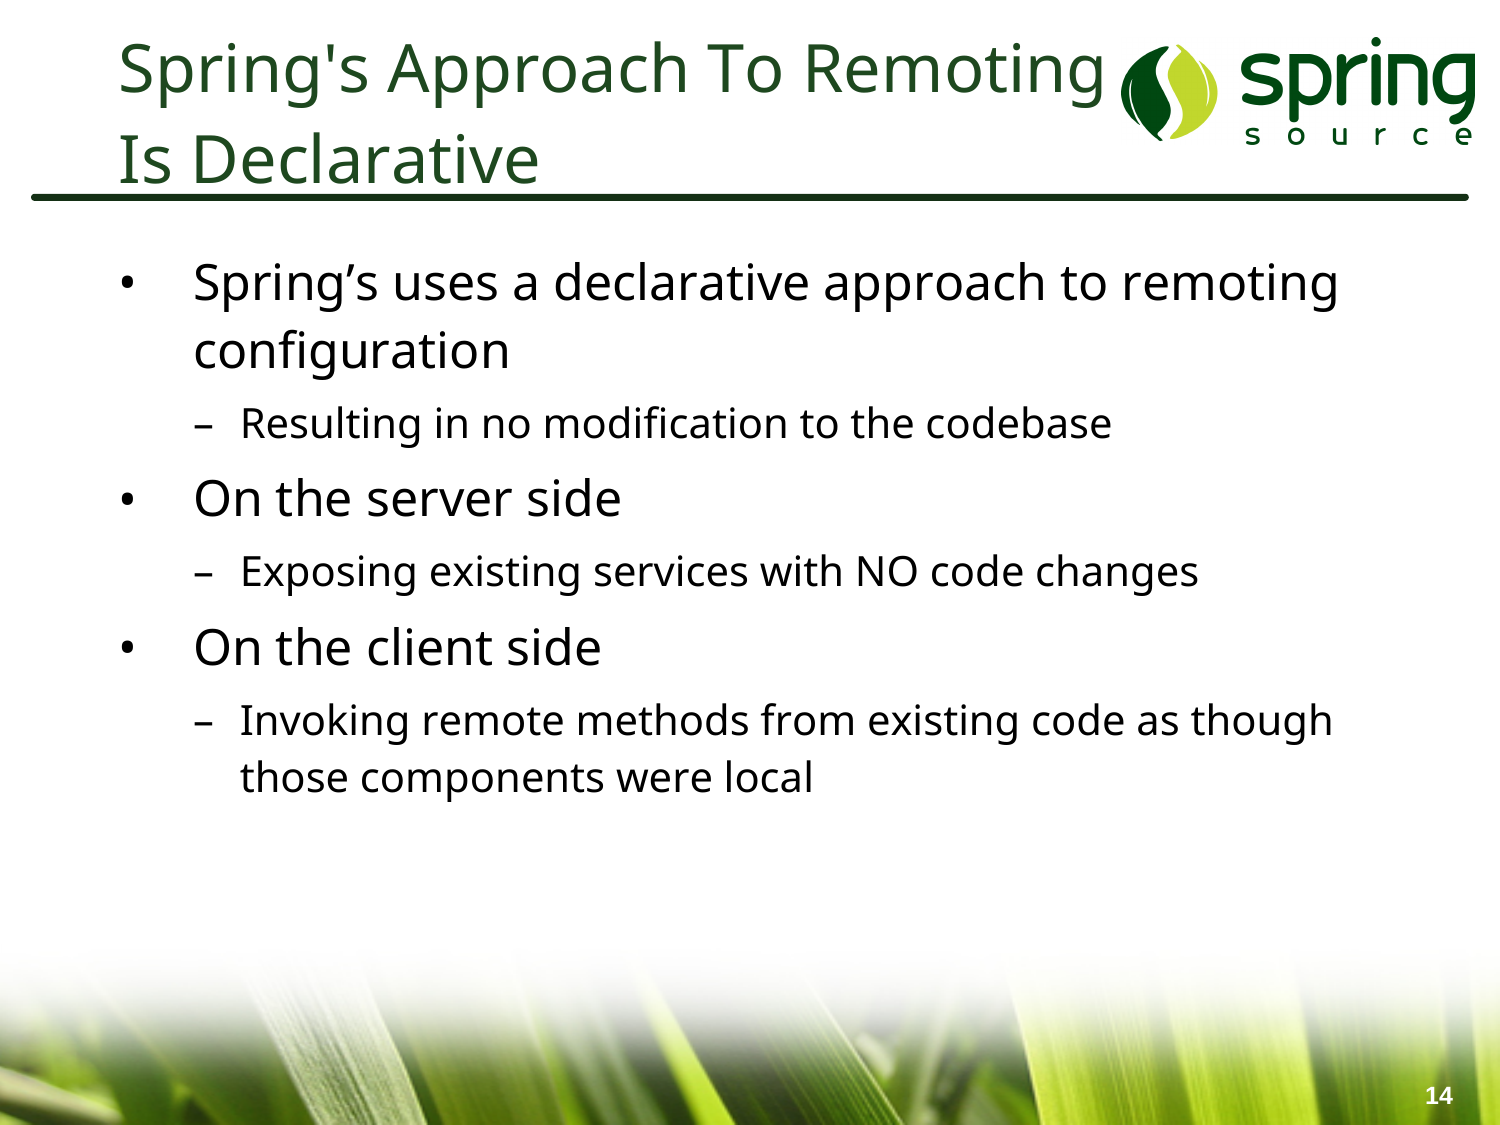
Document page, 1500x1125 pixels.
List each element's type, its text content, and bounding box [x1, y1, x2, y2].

list Spring’s uses a declarative approach to remoting configuration Resulting in no modification to the codebase On the server side Exposing existing services with NO code changes On the client side Invoking remote methods from existing code as though those components were local [103, 239, 1394, 903]
picture [0, 944, 1500, 1125]
title Spring's Approach To Remoting Is Declarative [103, 13, 1136, 191]
picture [1136, 37, 1475, 145]
